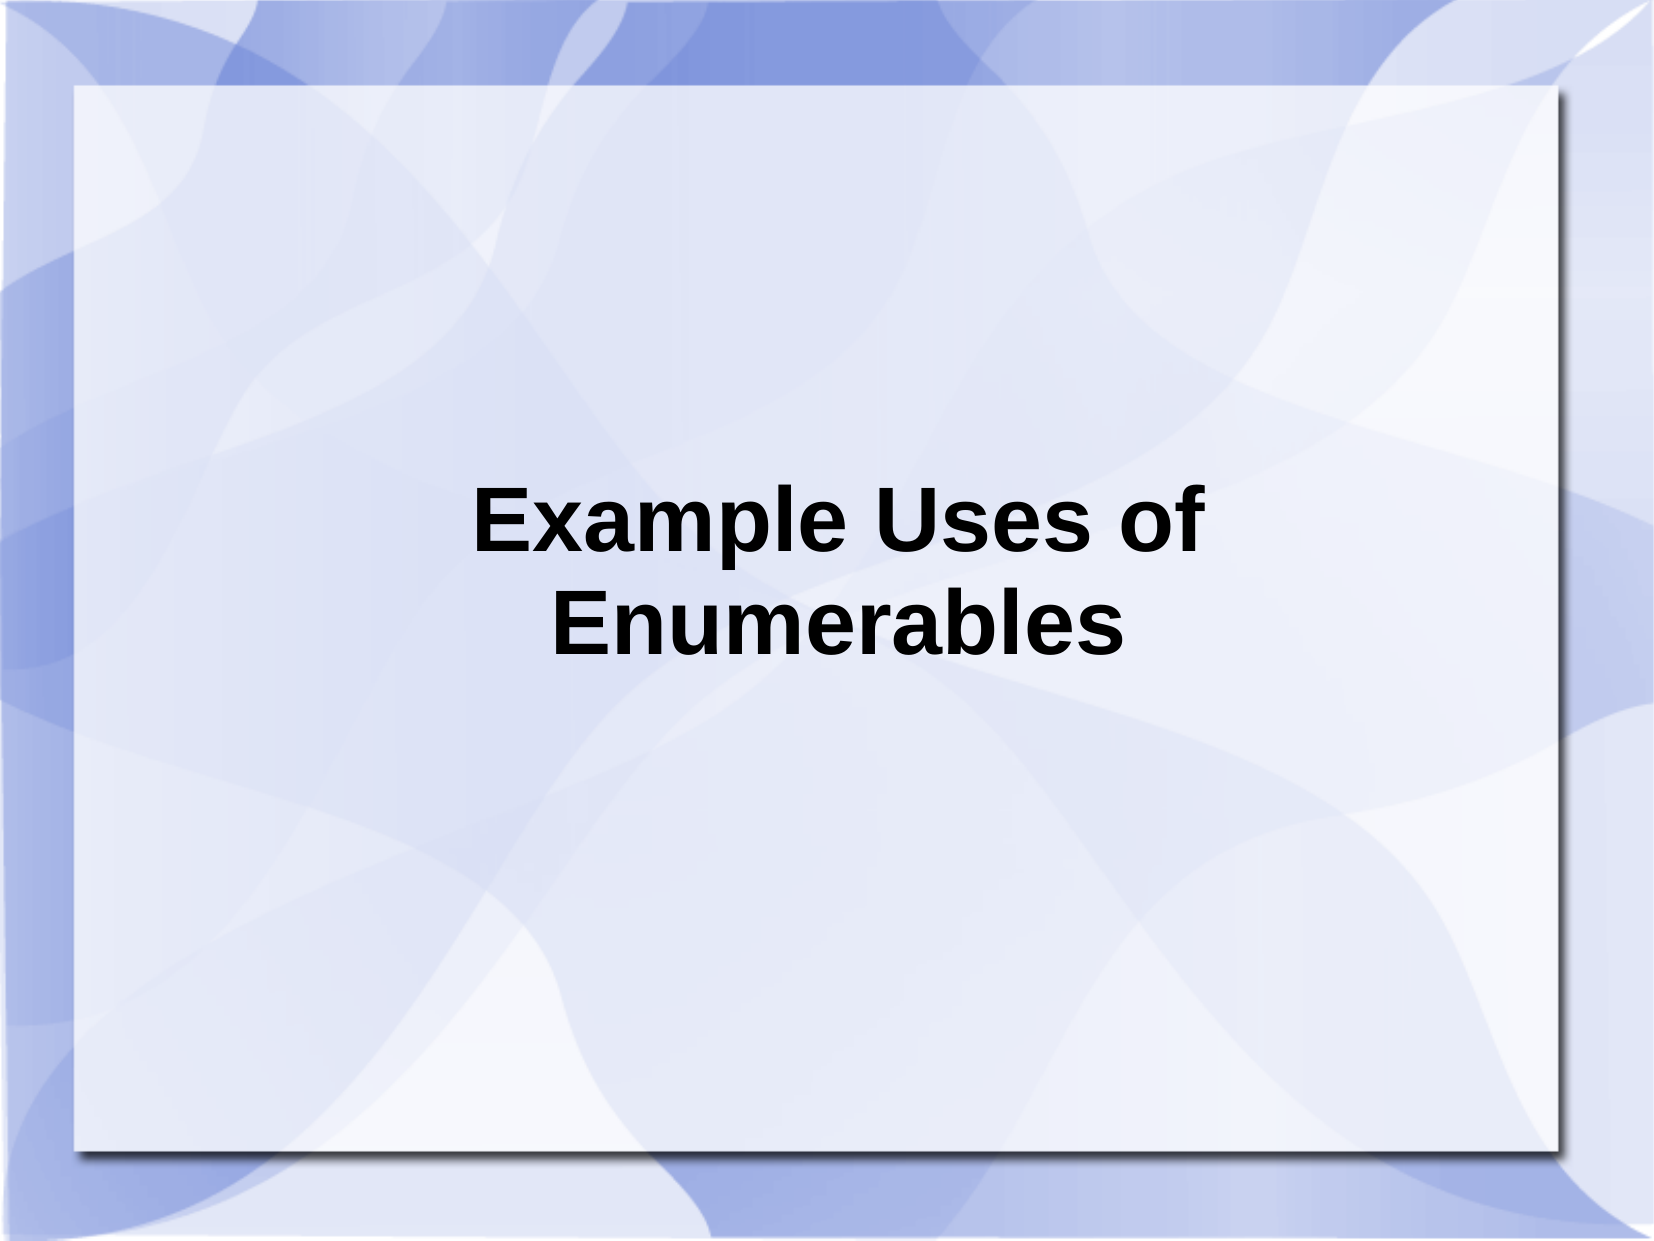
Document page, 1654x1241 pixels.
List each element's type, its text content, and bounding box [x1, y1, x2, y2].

picture [0, 0, 1654, 1241]
title Example Uses of Enumerables [112, 467, 1566, 676]
